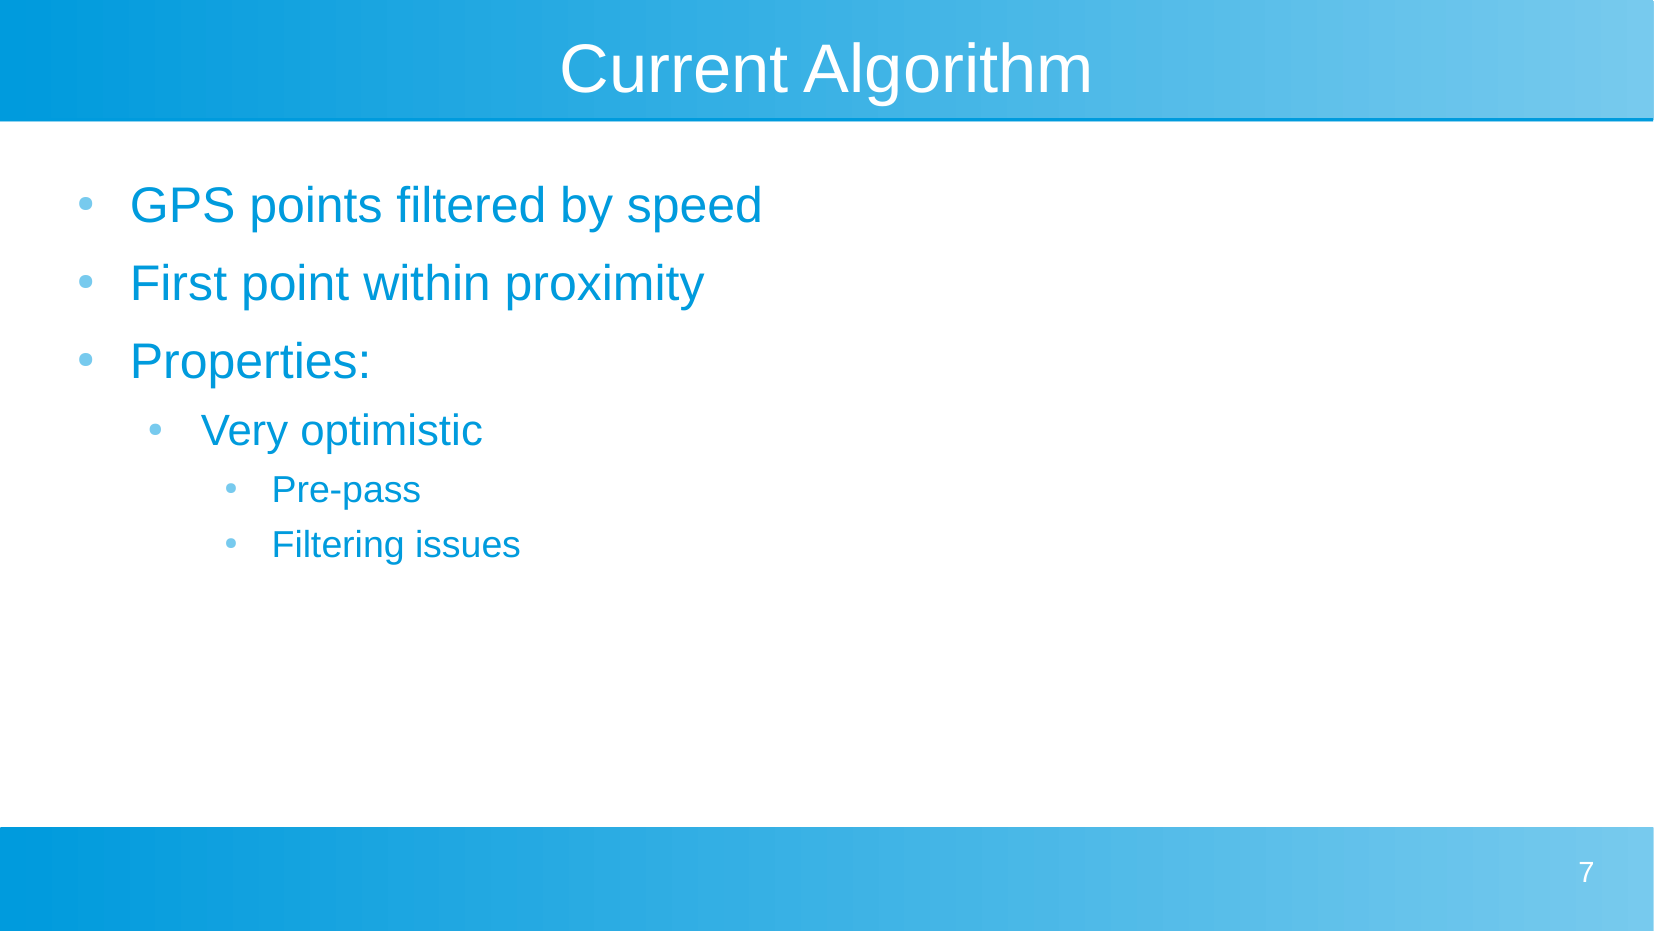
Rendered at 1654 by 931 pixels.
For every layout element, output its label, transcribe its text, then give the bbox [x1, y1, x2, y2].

list GPS points filtered by speed First point within proximity Properties: Very optimistic Pre-pass Filtering issues [59, 177, 1595, 768]
title Current Algorithm [59, 29, 1595, 108]
